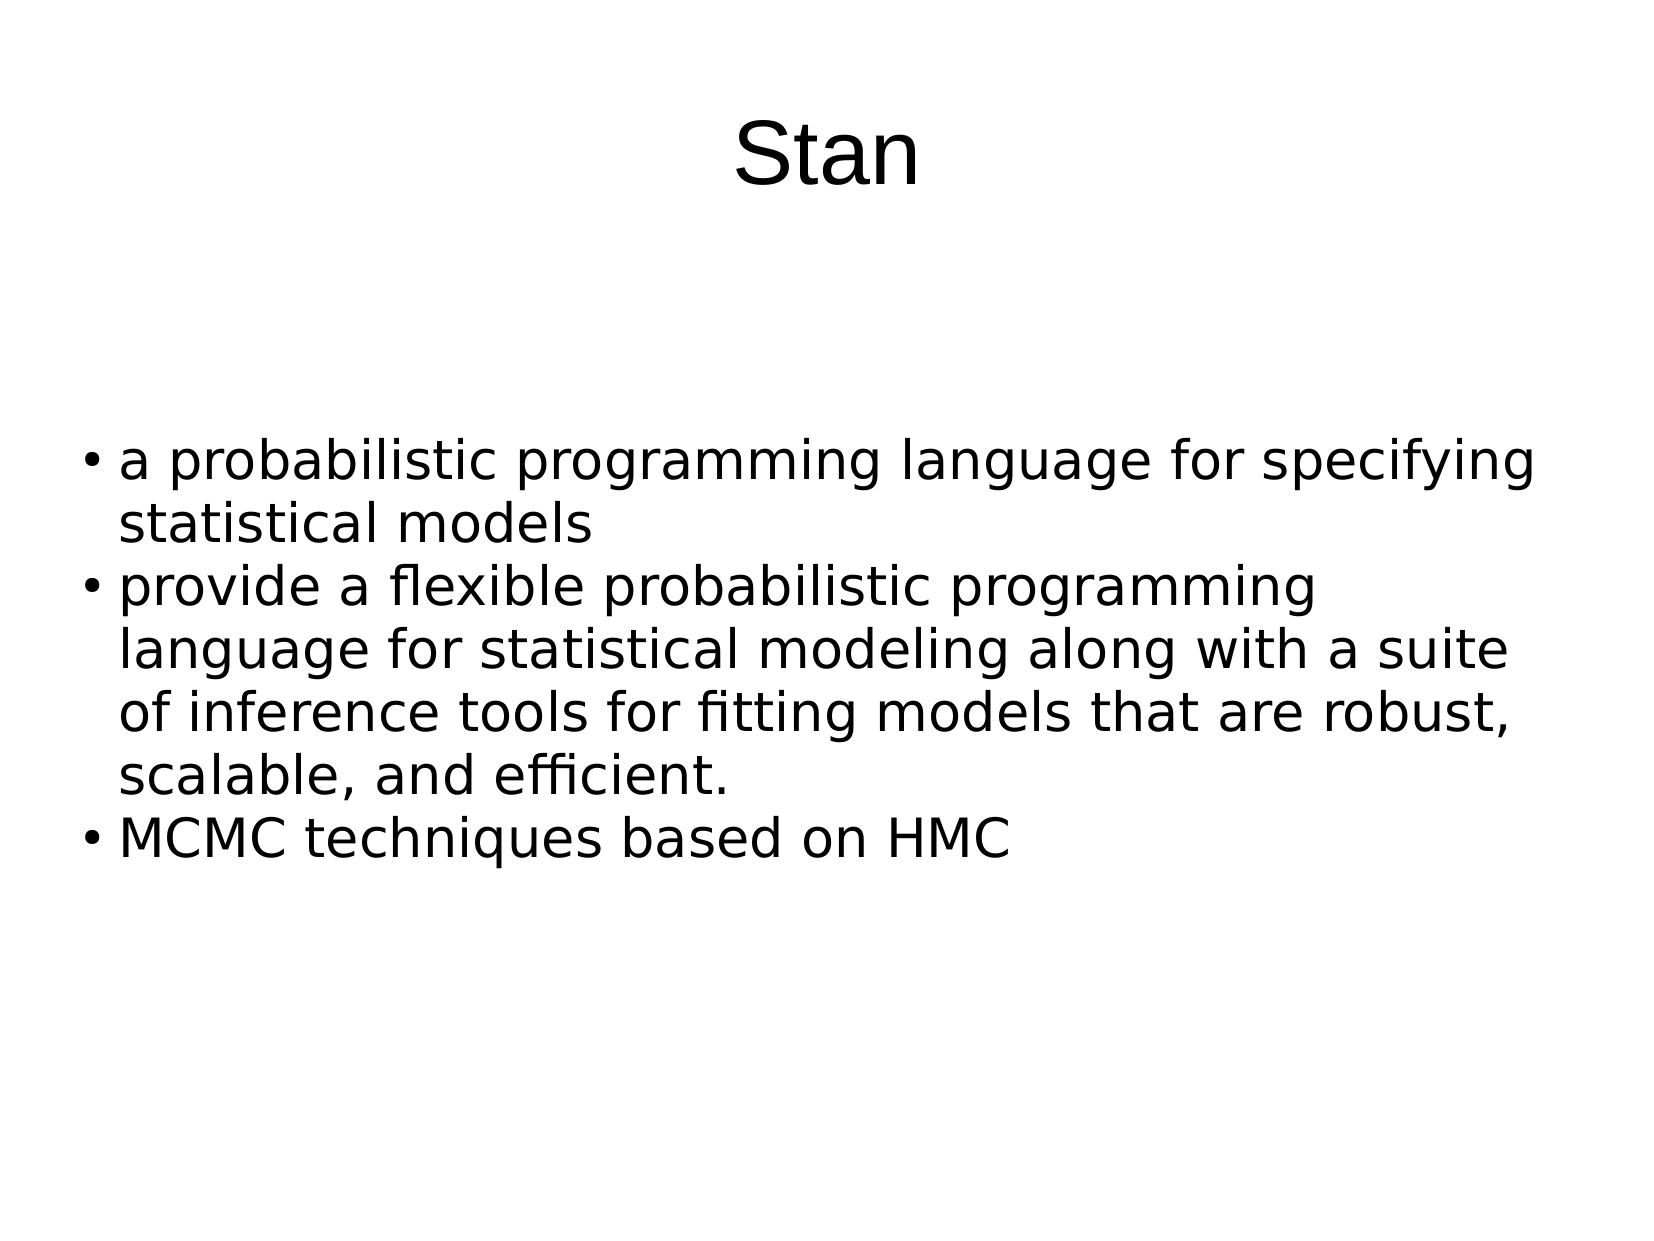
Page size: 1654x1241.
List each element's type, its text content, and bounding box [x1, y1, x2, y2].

subtitle a probabilistic programming language for specifying statistical models provide a flexible probabilistic programming language for statistical modeling along with a suite of inference tools for fitting models that are robust, scalable, and efficient. MCMC techniques based on HMC [82, 290, 1571, 1010]
title Stan [82, 49, 1571, 257]
